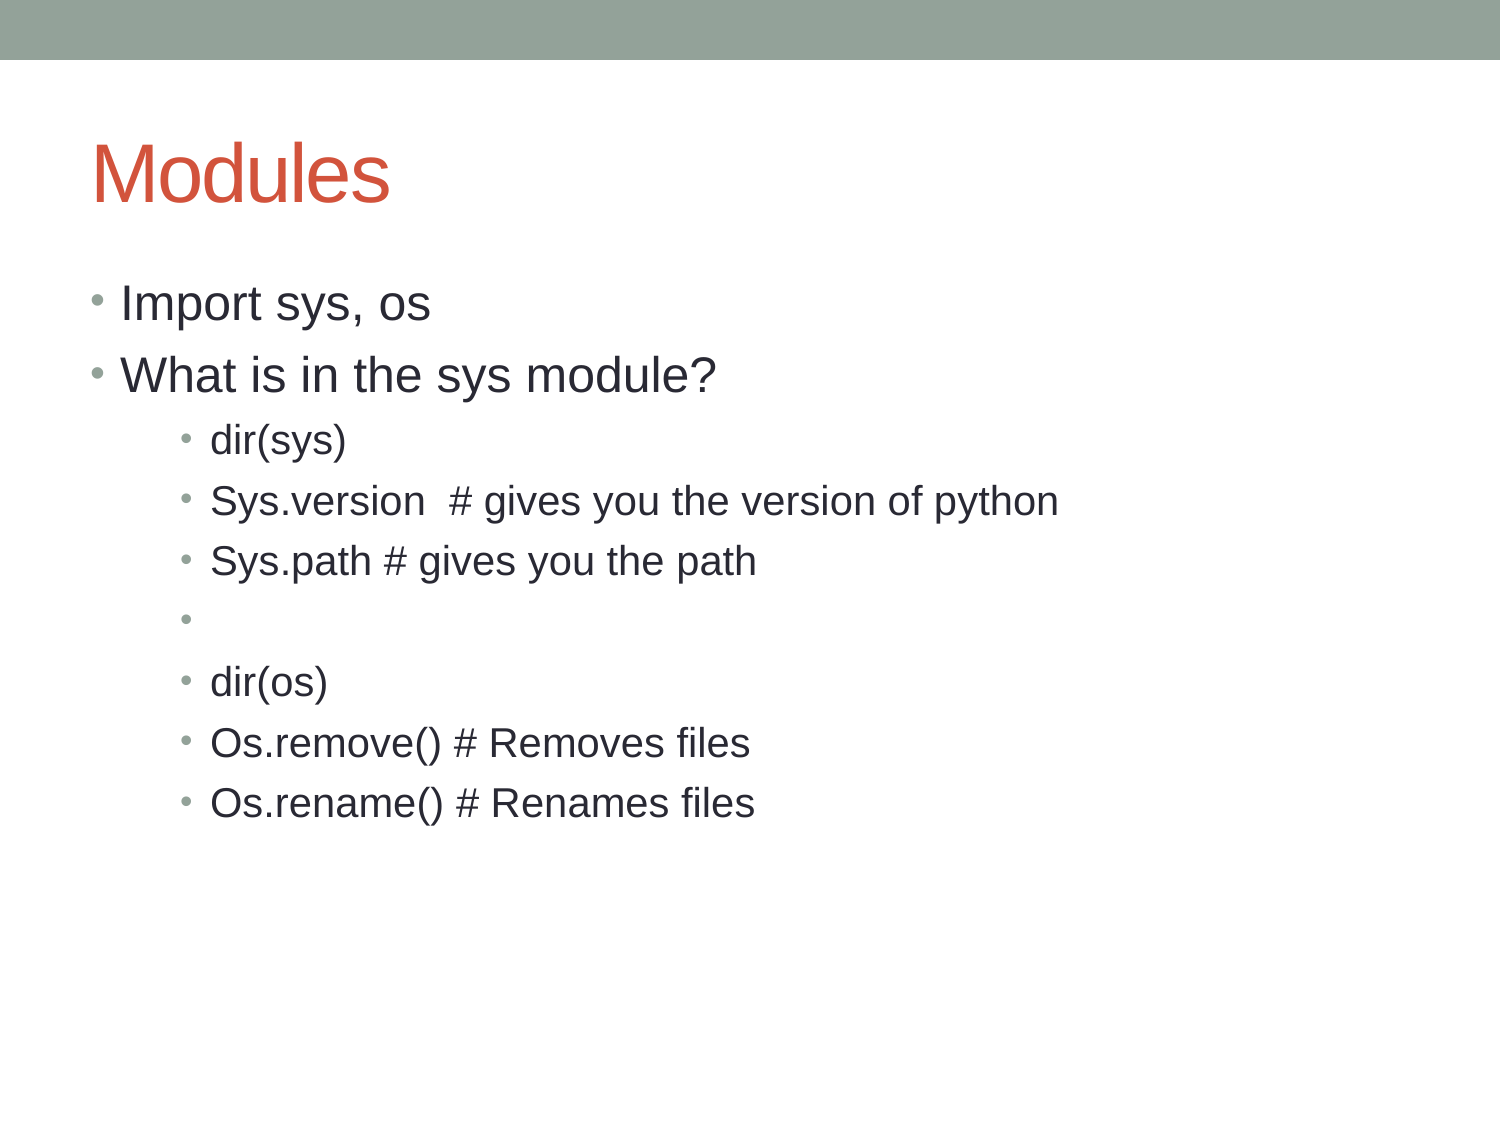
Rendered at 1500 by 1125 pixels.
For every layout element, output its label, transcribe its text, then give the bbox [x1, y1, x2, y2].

list Import sys, os What is in the sys module? dir(sys) Sys.version # gives you the version of python Sys.path # gives you the path dir(os) Os.remove() # Removes files Os.rename() # Renames files [75, 262, 1426, 1063]
title Modules [75, 87, 1426, 251]
